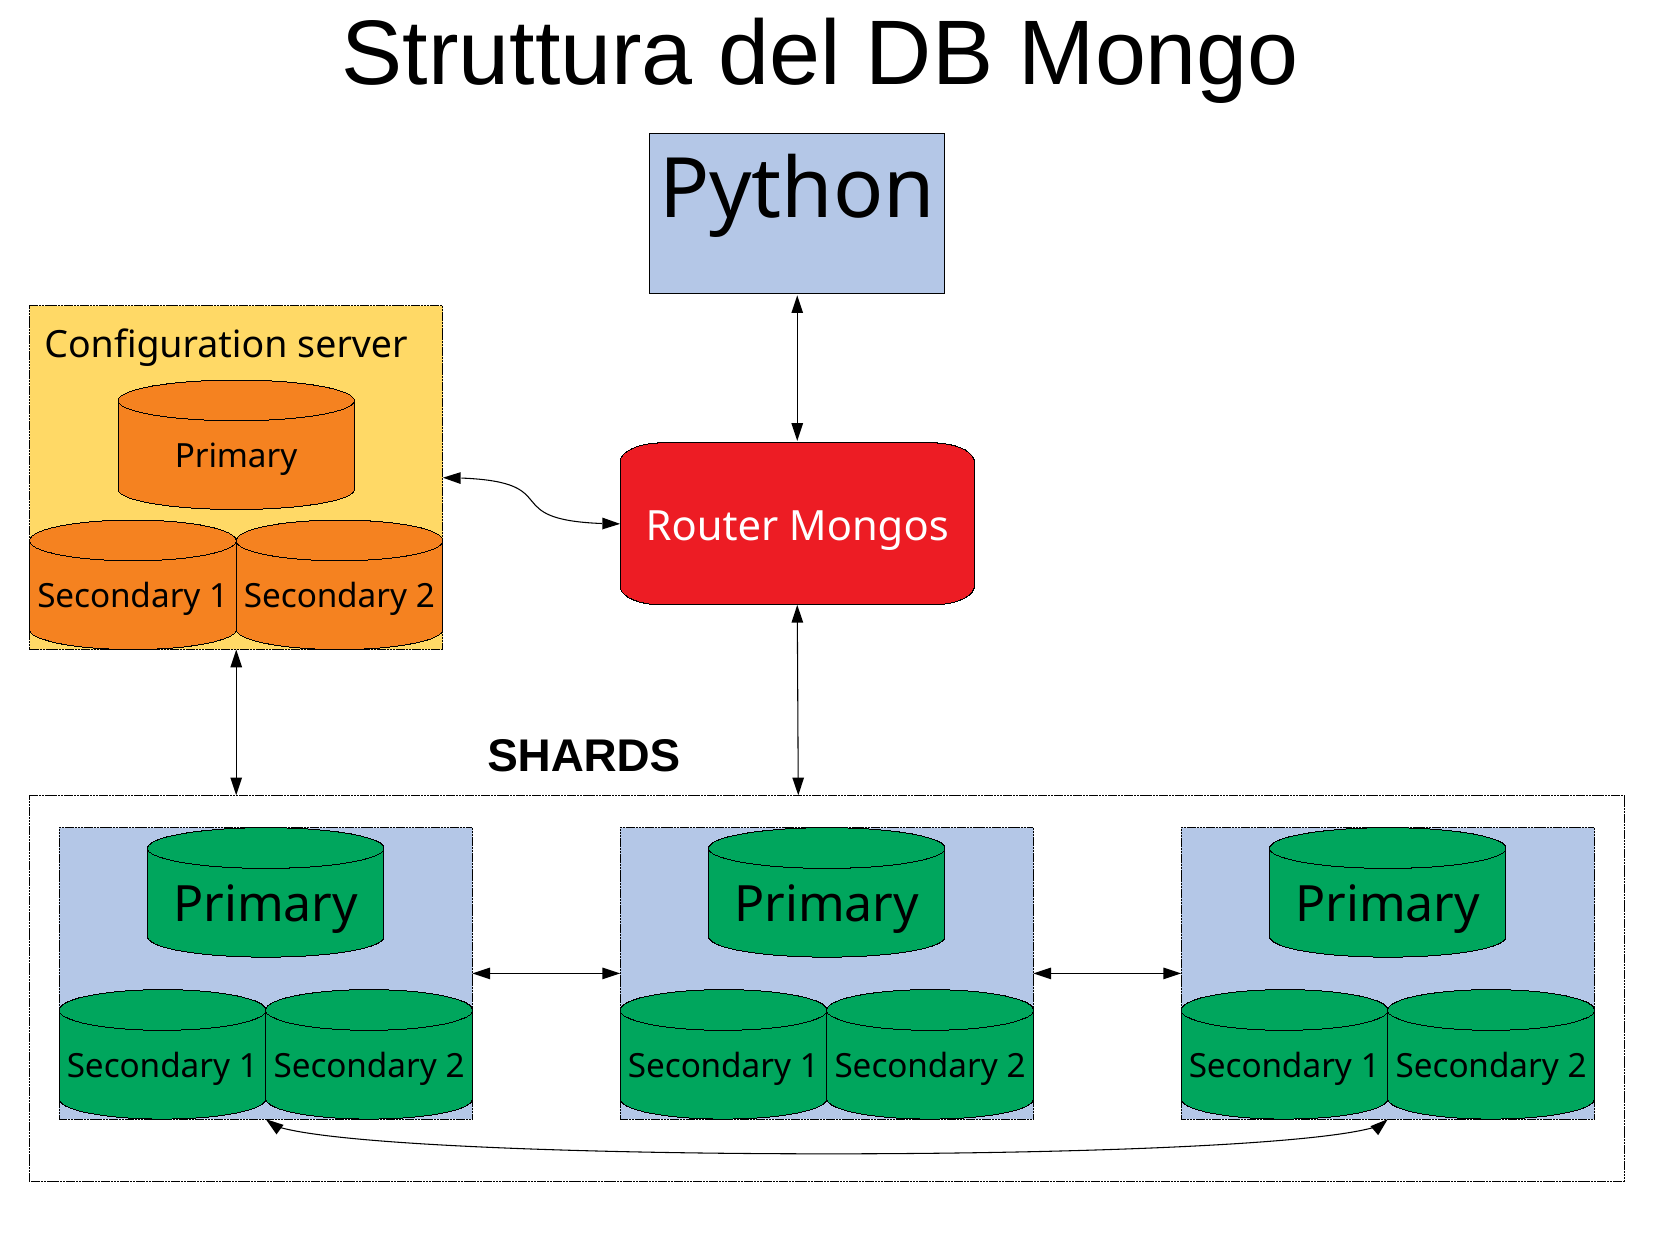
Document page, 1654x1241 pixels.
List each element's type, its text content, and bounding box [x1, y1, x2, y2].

text_box SHARDS [472, 722, 798, 796]
text_box Primary [118, 384, 355, 510]
text_box [157, 632, 315, 650]
text_box Secondary 2 [265, 989, 473, 1120]
text_box Secondary 2 [826, 989, 1034, 1120]
text_box [29, 305, 443, 538]
text_box Primary [147, 827, 384, 958]
text_box [364, 632, 443, 650]
text_box Configuration server [29, 310, 420, 384]
text_box Primary [1269, 827, 1506, 958]
text_box Secondary 1 [29, 520, 236, 650]
text_box Secondary 1 [620, 989, 827, 1120]
text_box Secondary 2 [1387, 989, 1595, 1120]
text_box Secondary 1 [59, 989, 266, 1120]
text_box Secondary 1 [1181, 989, 1388, 1120]
title Struttura del DB Mongo [76, 0, 1565, 97]
text_box Primary [708, 827, 945, 958]
text_box Secondary 2 [236, 520, 443, 650]
text_box Python [649, 133, 945, 294]
text_box [29, 795, 1625, 1182]
text_box [29, 632, 109, 650]
text_box Router Mongos [620, 442, 975, 605]
